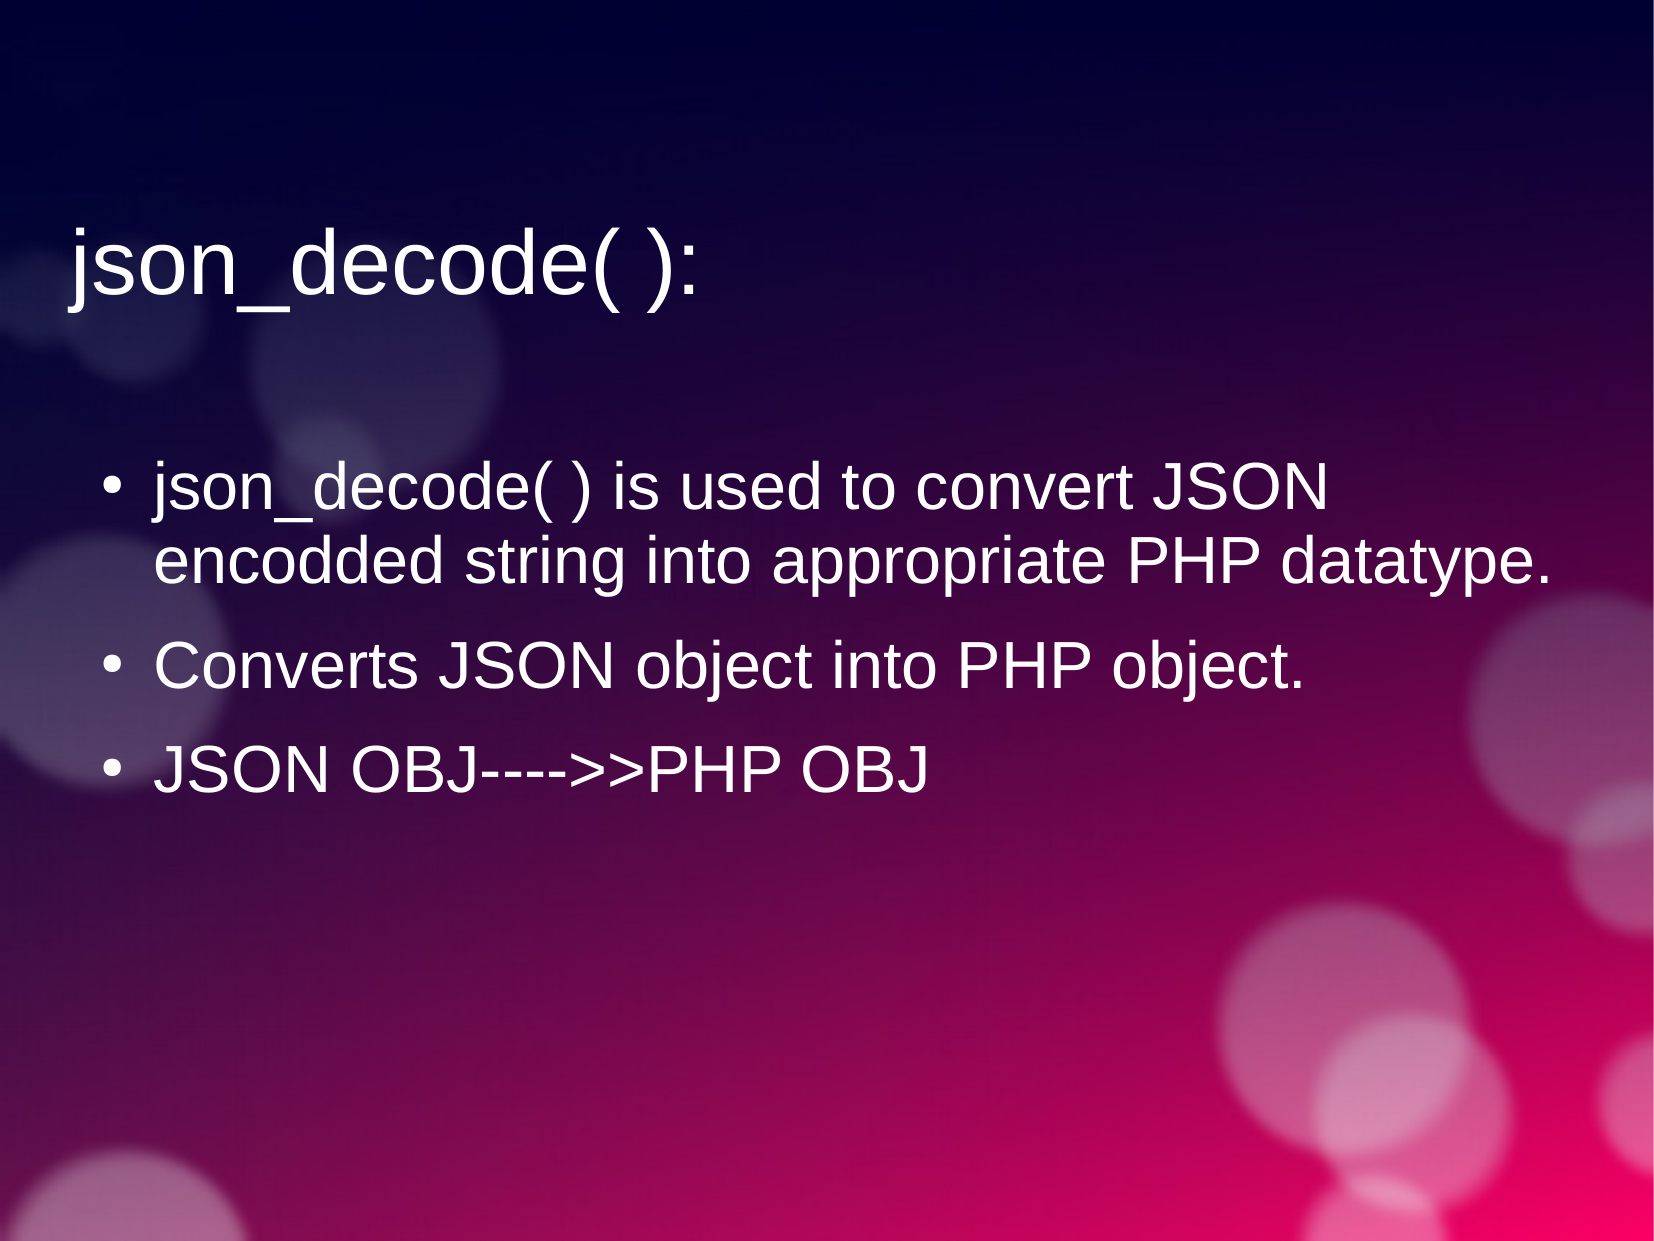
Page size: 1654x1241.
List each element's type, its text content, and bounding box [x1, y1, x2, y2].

picture [0, 0, 1654, 1241]
title json_decode( ): [70, 159, 1560, 367]
list json_decode( ) is used to convert JSON encodded string into appropriate PHP datatype. Converts JSON object into PHP object. JSON OBJ---->>PHP OBJ [82, 448, 1571, 1075]
